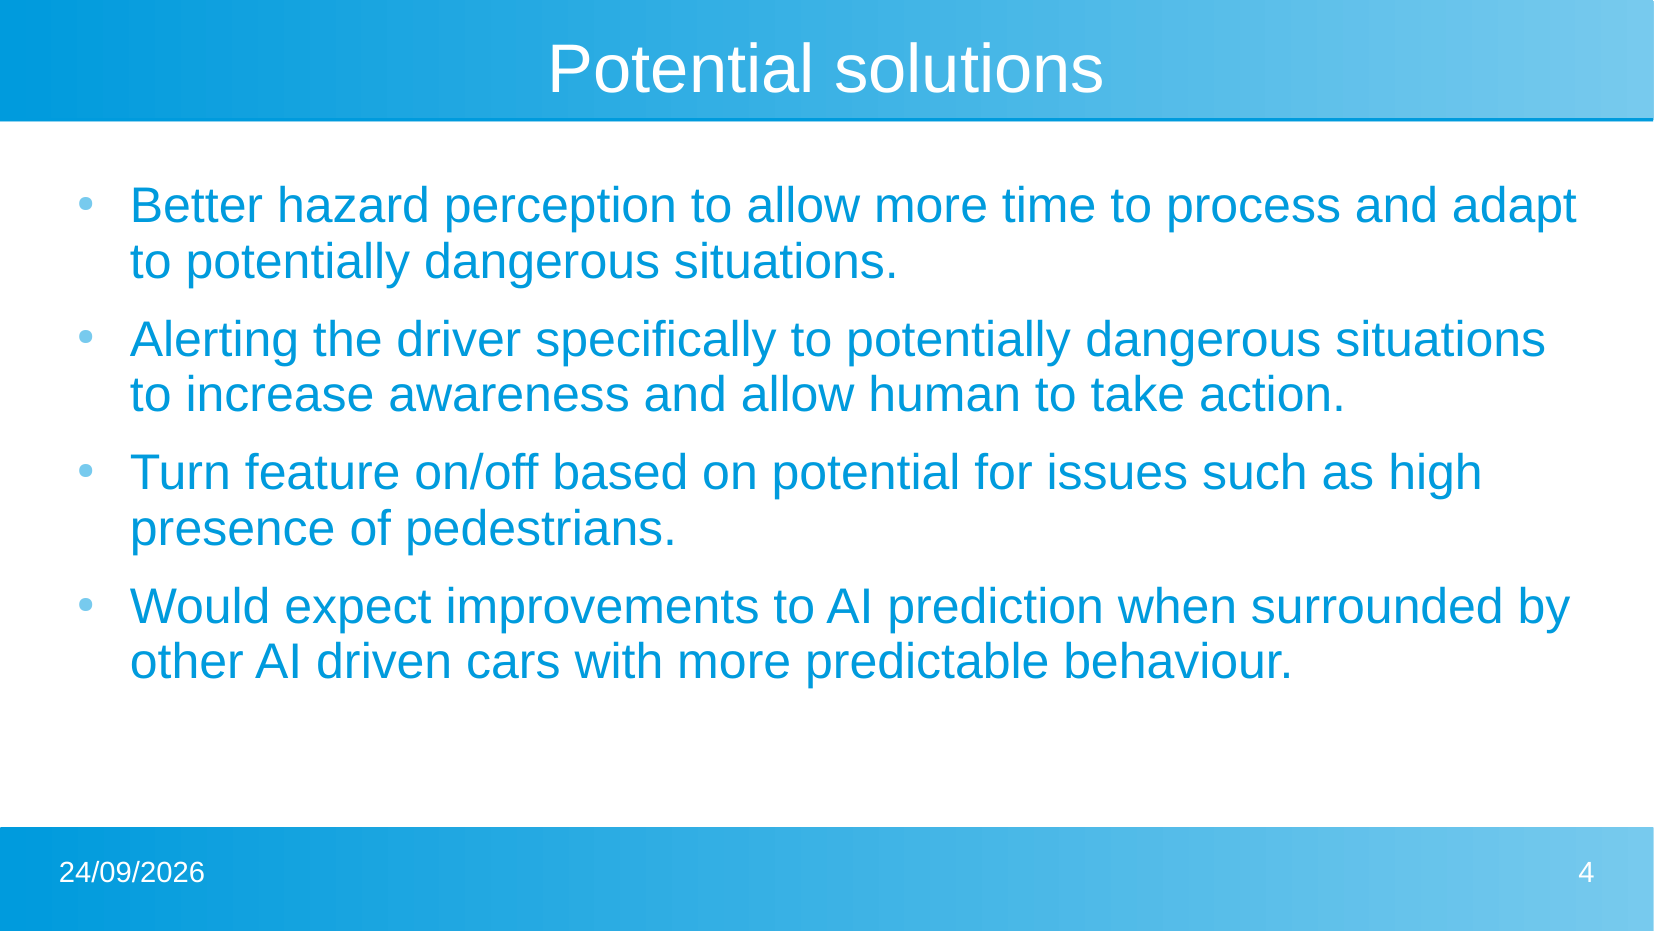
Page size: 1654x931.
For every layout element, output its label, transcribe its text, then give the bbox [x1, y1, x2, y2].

list Better hazard perception to allow more time to process and adapt to potentially dangerous situations. Alerting the driver specifically to potentially dangerous situations to increase awareness and allow human to take action. Turn feature on/off based on potential for issues such as high presence of pedestrians. Would expect improvements to AI prediction when surrounded by other AI driven cars with more predictable behaviour. [59, 177, 1595, 768]
title Potential solutions [59, 29, 1595, 108]
